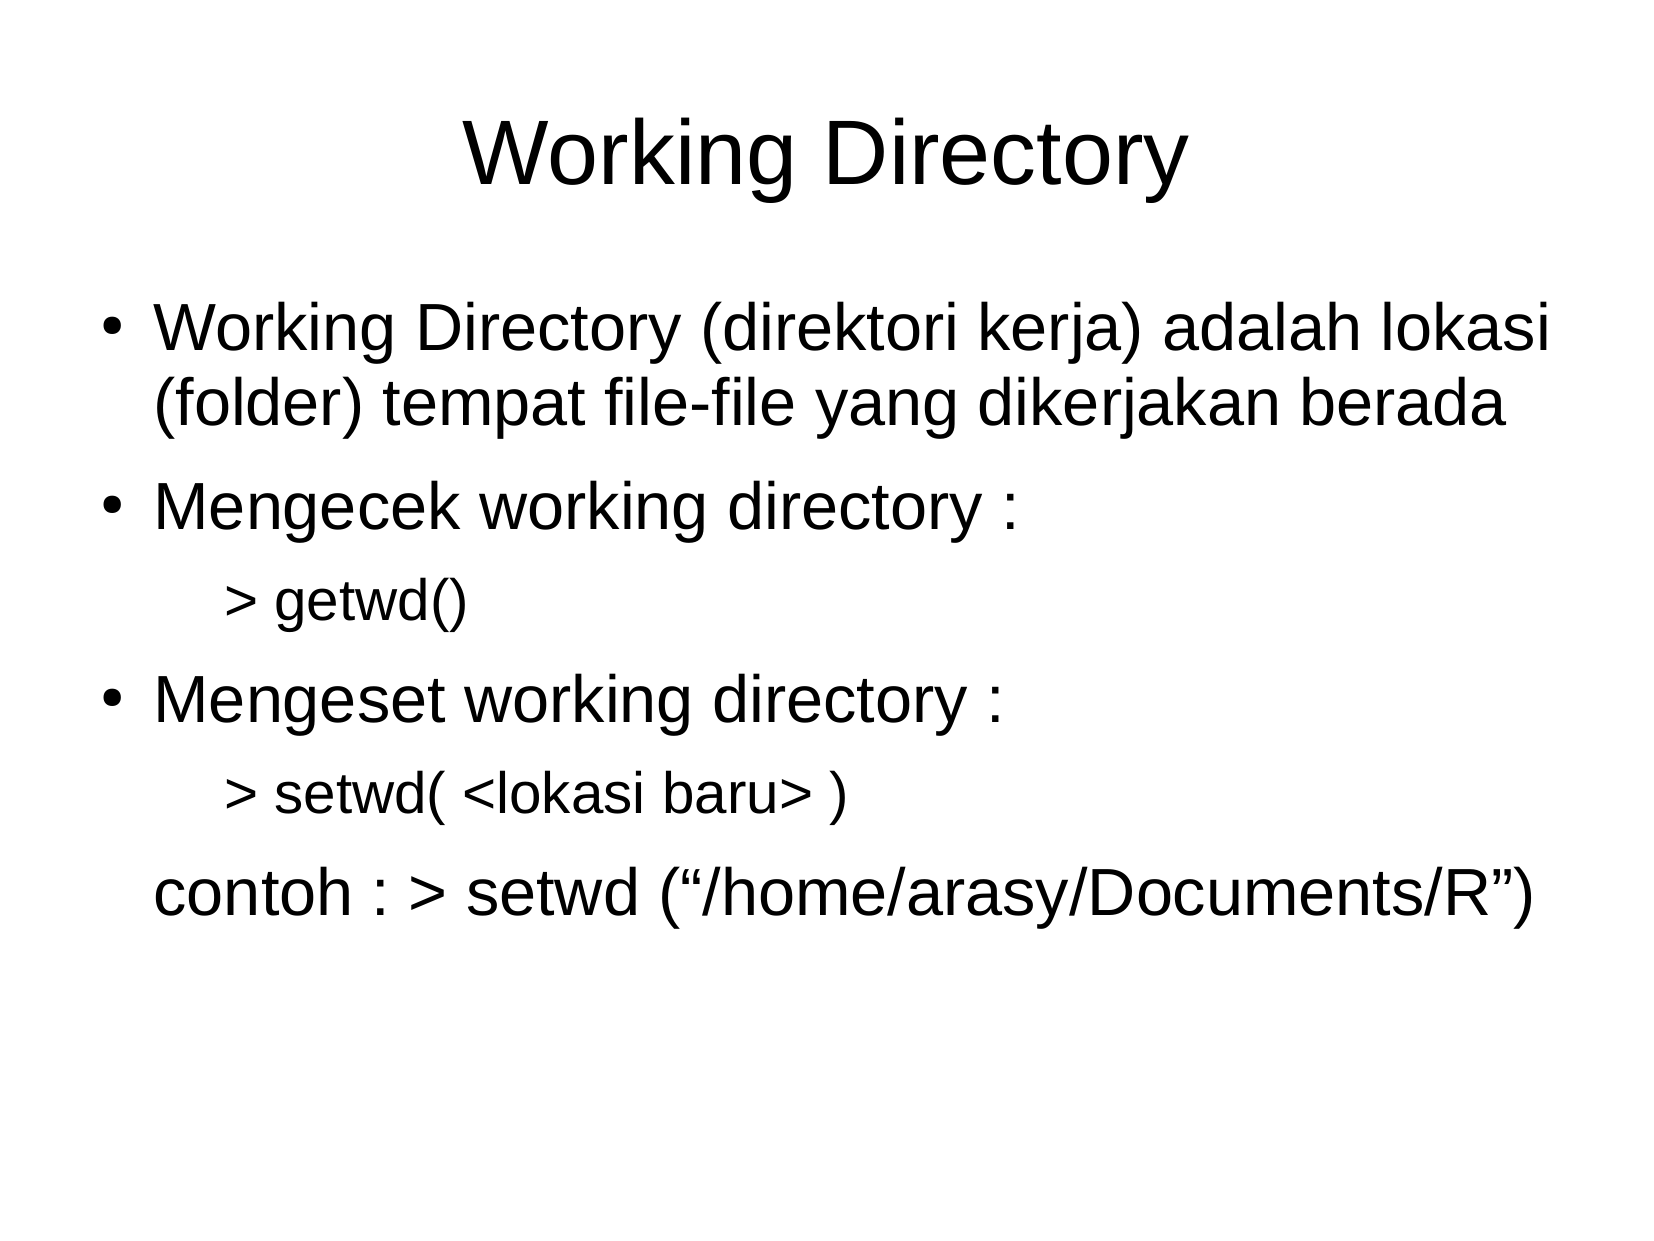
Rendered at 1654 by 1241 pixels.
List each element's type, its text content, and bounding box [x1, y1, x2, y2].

title Working Directory [82, 49, 1571, 257]
list Working Directory (direktori kerja) adalah lokasi (folder) tempat file-file yang dikerjakan berada Mengecek working directory : > getwd() Mengeset working directory : > setwd( <lokasi baru> ) contoh : > setwd (“/home/arasy/Documents/R”) [82, 290, 1571, 1010]
